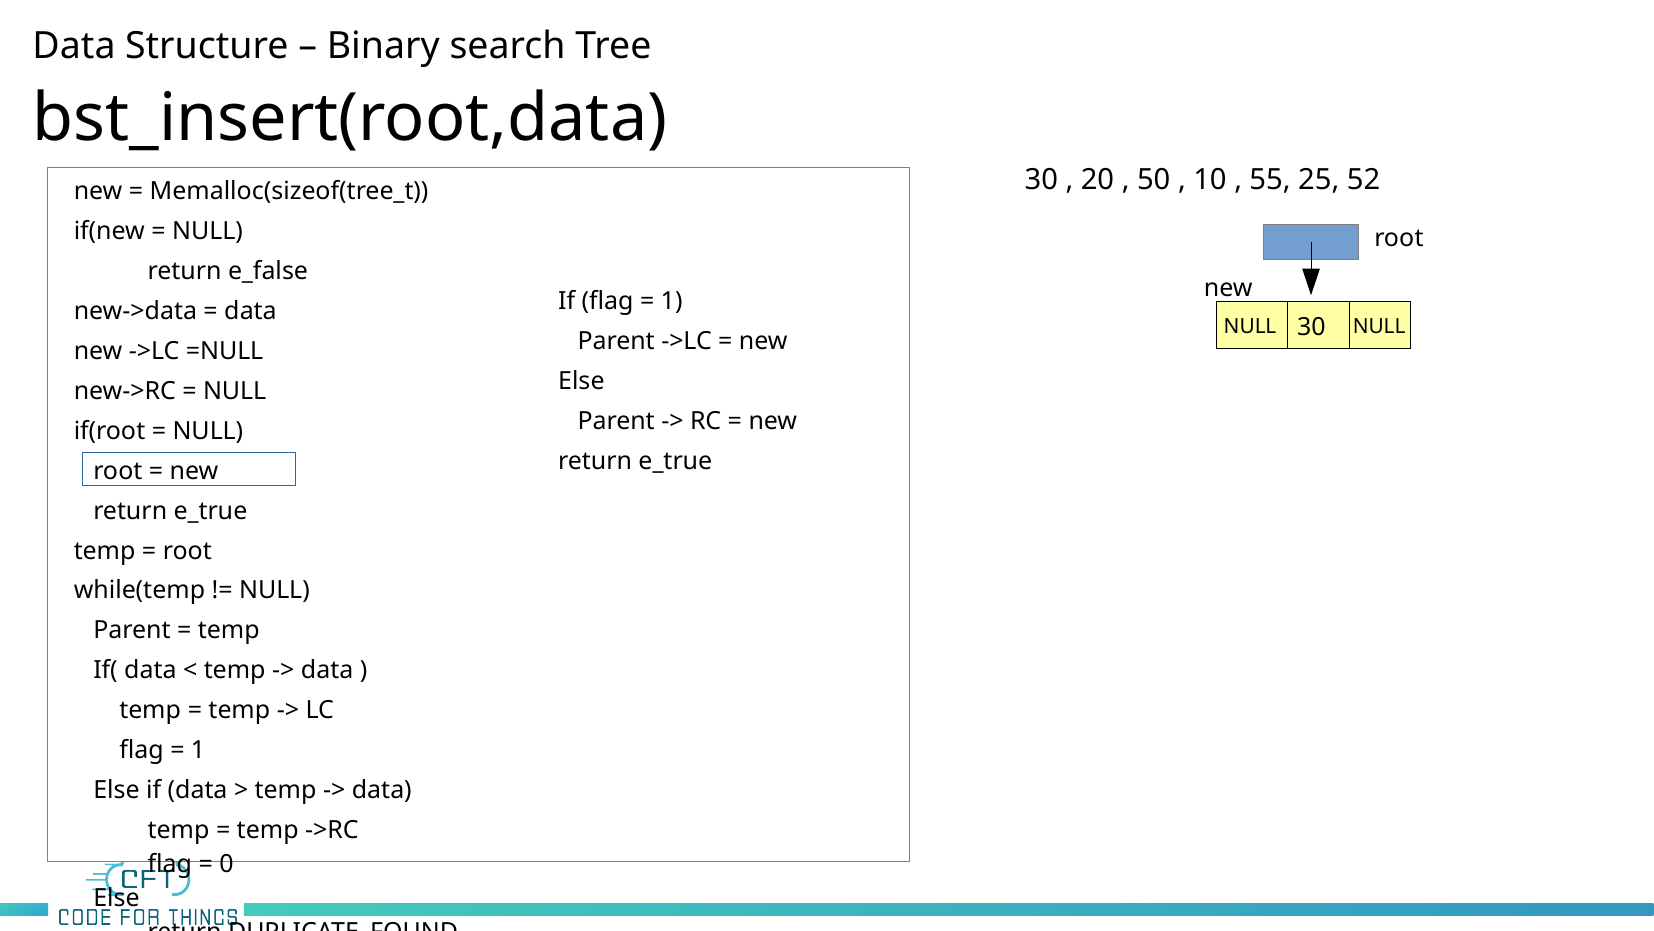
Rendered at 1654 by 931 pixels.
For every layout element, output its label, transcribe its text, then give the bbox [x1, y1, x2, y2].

text_box NULL [1338, 304, 1430, 344]
text_box If (flag = 1) Parent ->LC = new Else Parent -> RC = new return e_true [543, 275, 863, 496]
text_box 30 [1282, 301, 1345, 346]
text_box NULL [1208, 304, 1293, 344]
text_box [603, 167, 910, 862]
text_box 30 , 20 , 50 , 10 , 55, 25, 52 [1009, 141, 1536, 201]
title Data Structure – Binary search Tree bst_insert(root,data) [32, 12, 1184, 166]
text_box [47, 167, 59, 862]
text_box new = Memalloc(sizeof(tree_t)) if(new = NULL) return e_false new->data = data new ->LC =NULL new->RC = NULL if(root = NULL) root = new return e_true temp = root while(temp != NULL) Parent = temp If( data < temp -> data ) temp = temp -> LC flag = 1 Else if (data > temp -> data) temp = temp ->RC flag = 0 Else return DUPLICATE_FOUND [59, 166, 603, 866]
text_box [1263, 224, 1359, 260]
text_box root [1359, 212, 1440, 257]
text_box [1216, 344, 1287, 349]
text_box [1288, 344, 1349, 349]
text_box [1350, 344, 1411, 349]
picture [59, 866, 237, 925]
text_box new [1189, 262, 1271, 307]
